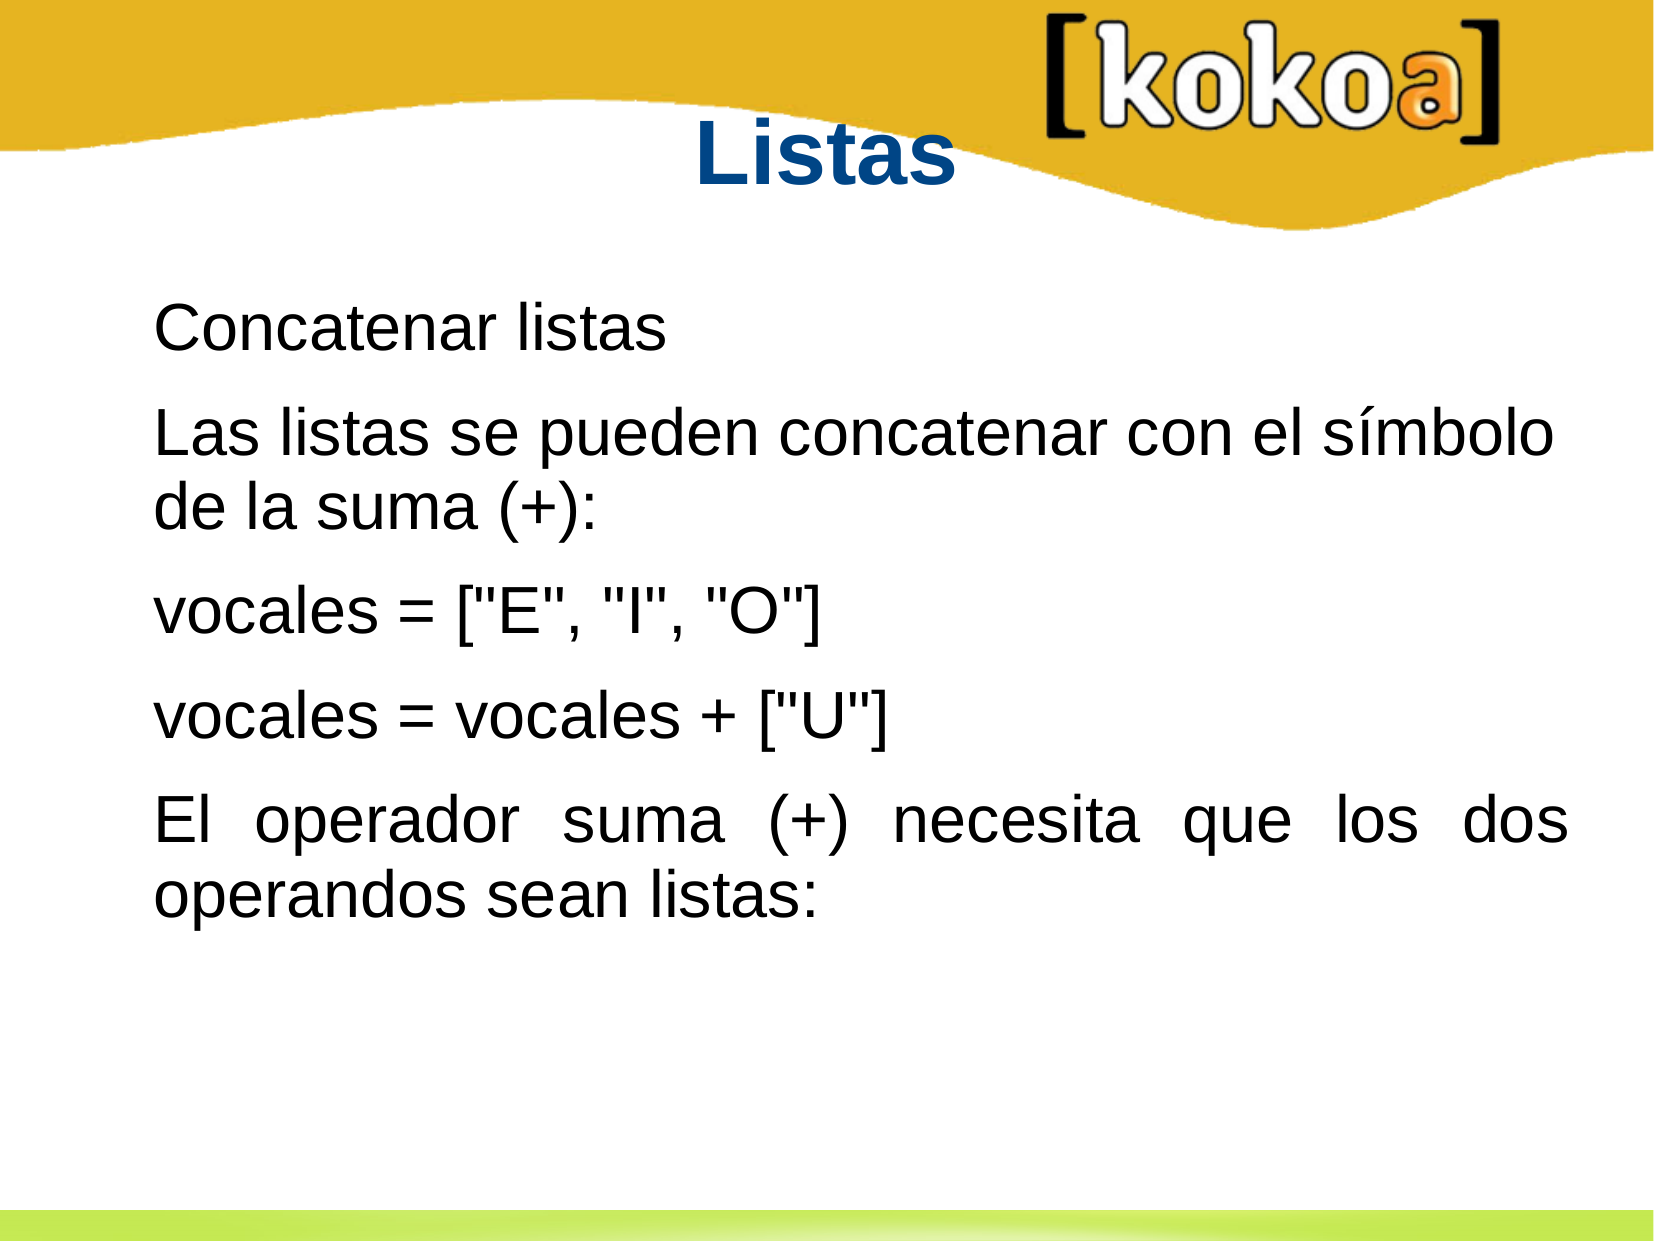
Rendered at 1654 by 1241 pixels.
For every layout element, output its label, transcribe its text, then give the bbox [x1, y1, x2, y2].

picture [0, 0, 1654, 488]
picture [0, 1210, 1654, 1241]
title Listas [82, 49, 1571, 257]
list Concatenar listas Las listas se pueden concatenar con el símbolo de la suma (+): vocales = ["E", "I", "O"] vocales = vocales + ["U"] El operador suma (+) necesita que los dos operandos sean listas: [82, 290, 1571, 1036]
